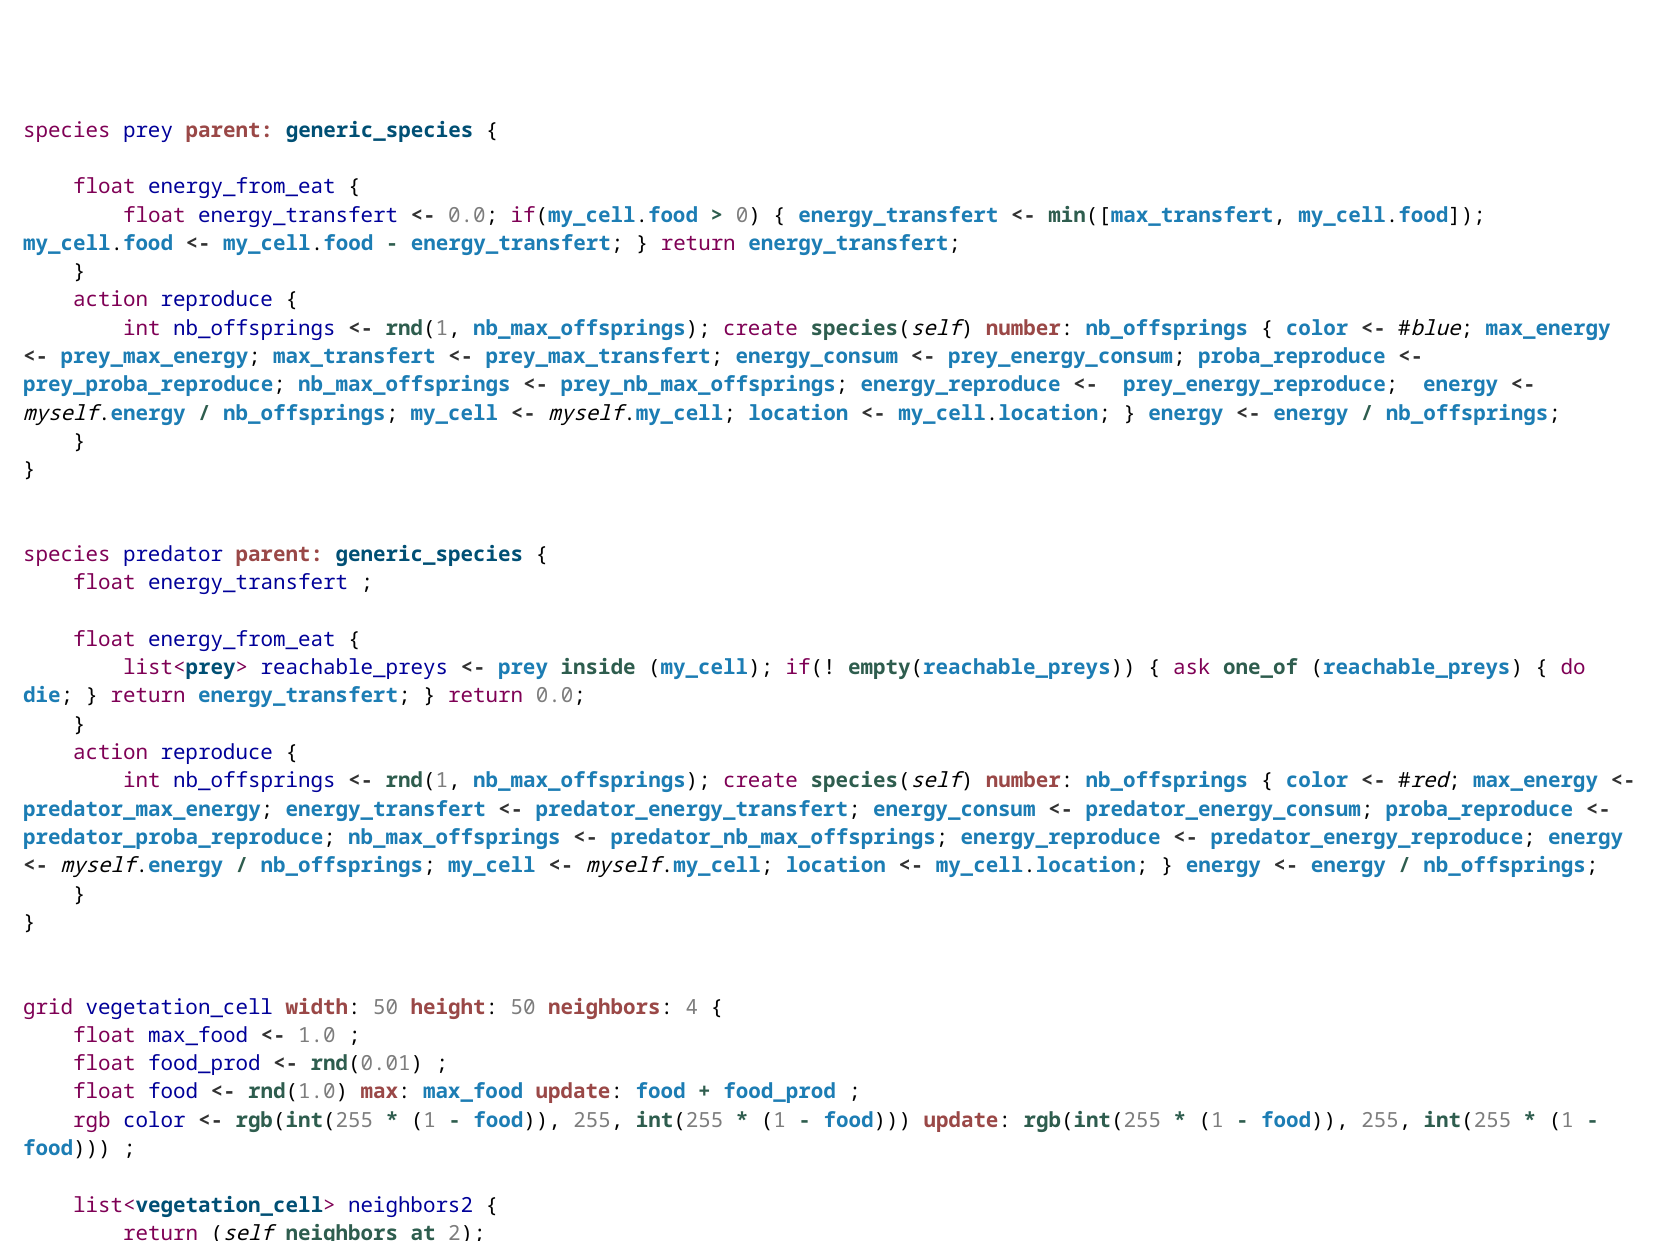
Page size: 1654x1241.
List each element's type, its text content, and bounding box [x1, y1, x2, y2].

text_box species prey parent: generic_species { float energy_from_eat { float energy_transfert <- 0.0; if(my_cell.food > 0) { energy_transfert <- min([max_transfert, my_cell.food]); my_cell.food <- my_cell.food - energy_transfert; } return energy_transfert; } action reproduce { int nb_offsprings <- rnd(1, nb_max_offsprings); create species(self) number: nb_offsprings { color <- #blue; max_energy <- prey_max_energy; max_transfert <- prey_max_transfert; energy_consum <- prey_energy_consum; proba_reproduce <- prey_proba_reproduce; nb_max_offsprings <- prey_nb_max_offsprings; energy_reproduce <- prey_energy_reproduce; energy <- myself.energy / nb_offsprings; my_cell <- myself.my_cell; location <- my_cell.location; } energy <- energy / nb_offsprings; } } species predator parent: generic_species { float energy_transfert ; float energy_from_eat { list<prey> reachable_preys <- prey inside (my_cell); if(! empty(reachable_preys)) { ask one_of (reachable_preys) { do die; } return energy_transfert; } return 0.0; } action reproduce { int nb_offsprings <- rnd(1, nb_max_offsprings); create species(self) number: nb_offsprings { color <- #red; max_energy <- predator_max_energy; energy_transfert <- predator_energy_transfert; energy_consum <- predator_energy_consum; proba_reproduce <- predator_proba_reproduce; nb_max_offsprings <- predator_nb_max_offsprings; energy_reproduce <- predator_energy_reproduce; energy <- myself.energy / nb_offsprings; my_cell <- myself.my_cell; location <- my_cell.location; } energy <- energy / nb_offsprings; } } grid vegetation_cell width: 50 height: 50 neighbors: 4 { float max_food <- 1.0 ; float food_prod <- rnd(0.01) ; float food <- rnd(1.0) max: max_food update: food + food_prod ; rgb color <- rgb(int(255 * (1 - food)), 255, int(255 * (1 - food))) update: rgb(int(255 * (1 - food)), 255, int(255 * (1 - food))) ; list<vegetation_cell> neighbors2 { return (self neighbors_at 2); } } [8, 107, 1654, 1118]
